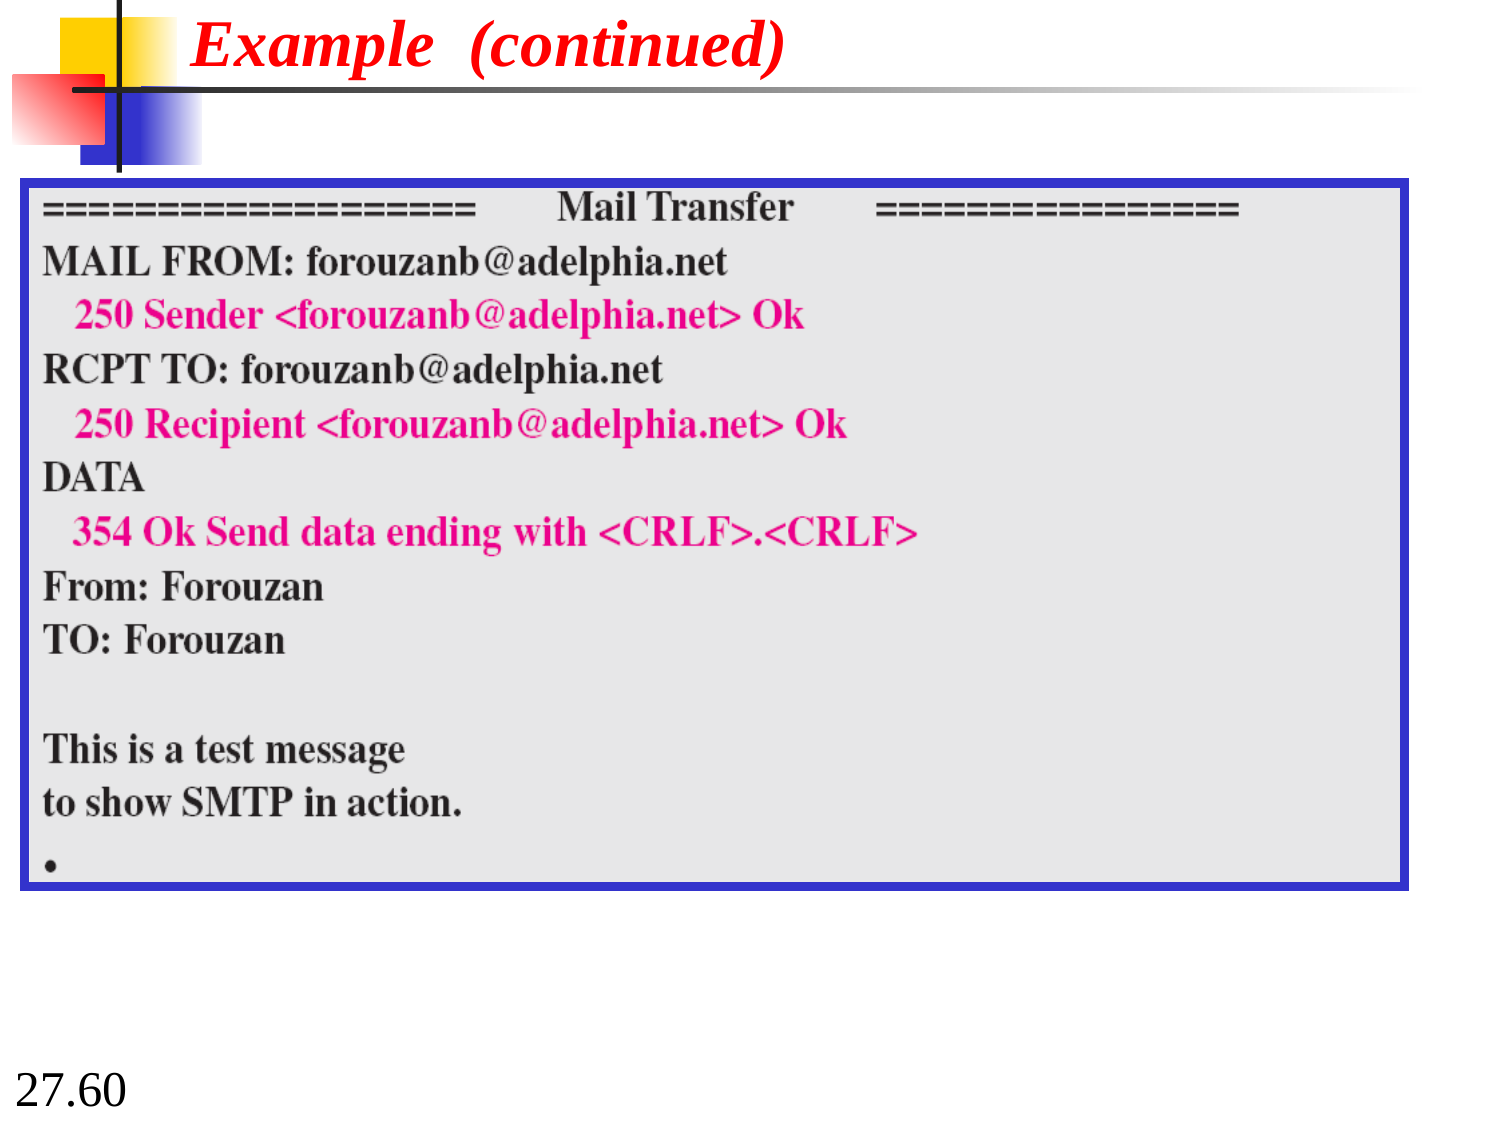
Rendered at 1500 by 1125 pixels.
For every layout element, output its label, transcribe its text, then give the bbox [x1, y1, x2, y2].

text_box Example (continued) [175, 0, 804, 88]
text_box [12, 0, 1423, 173]
picture [29, 187, 1401, 882]
